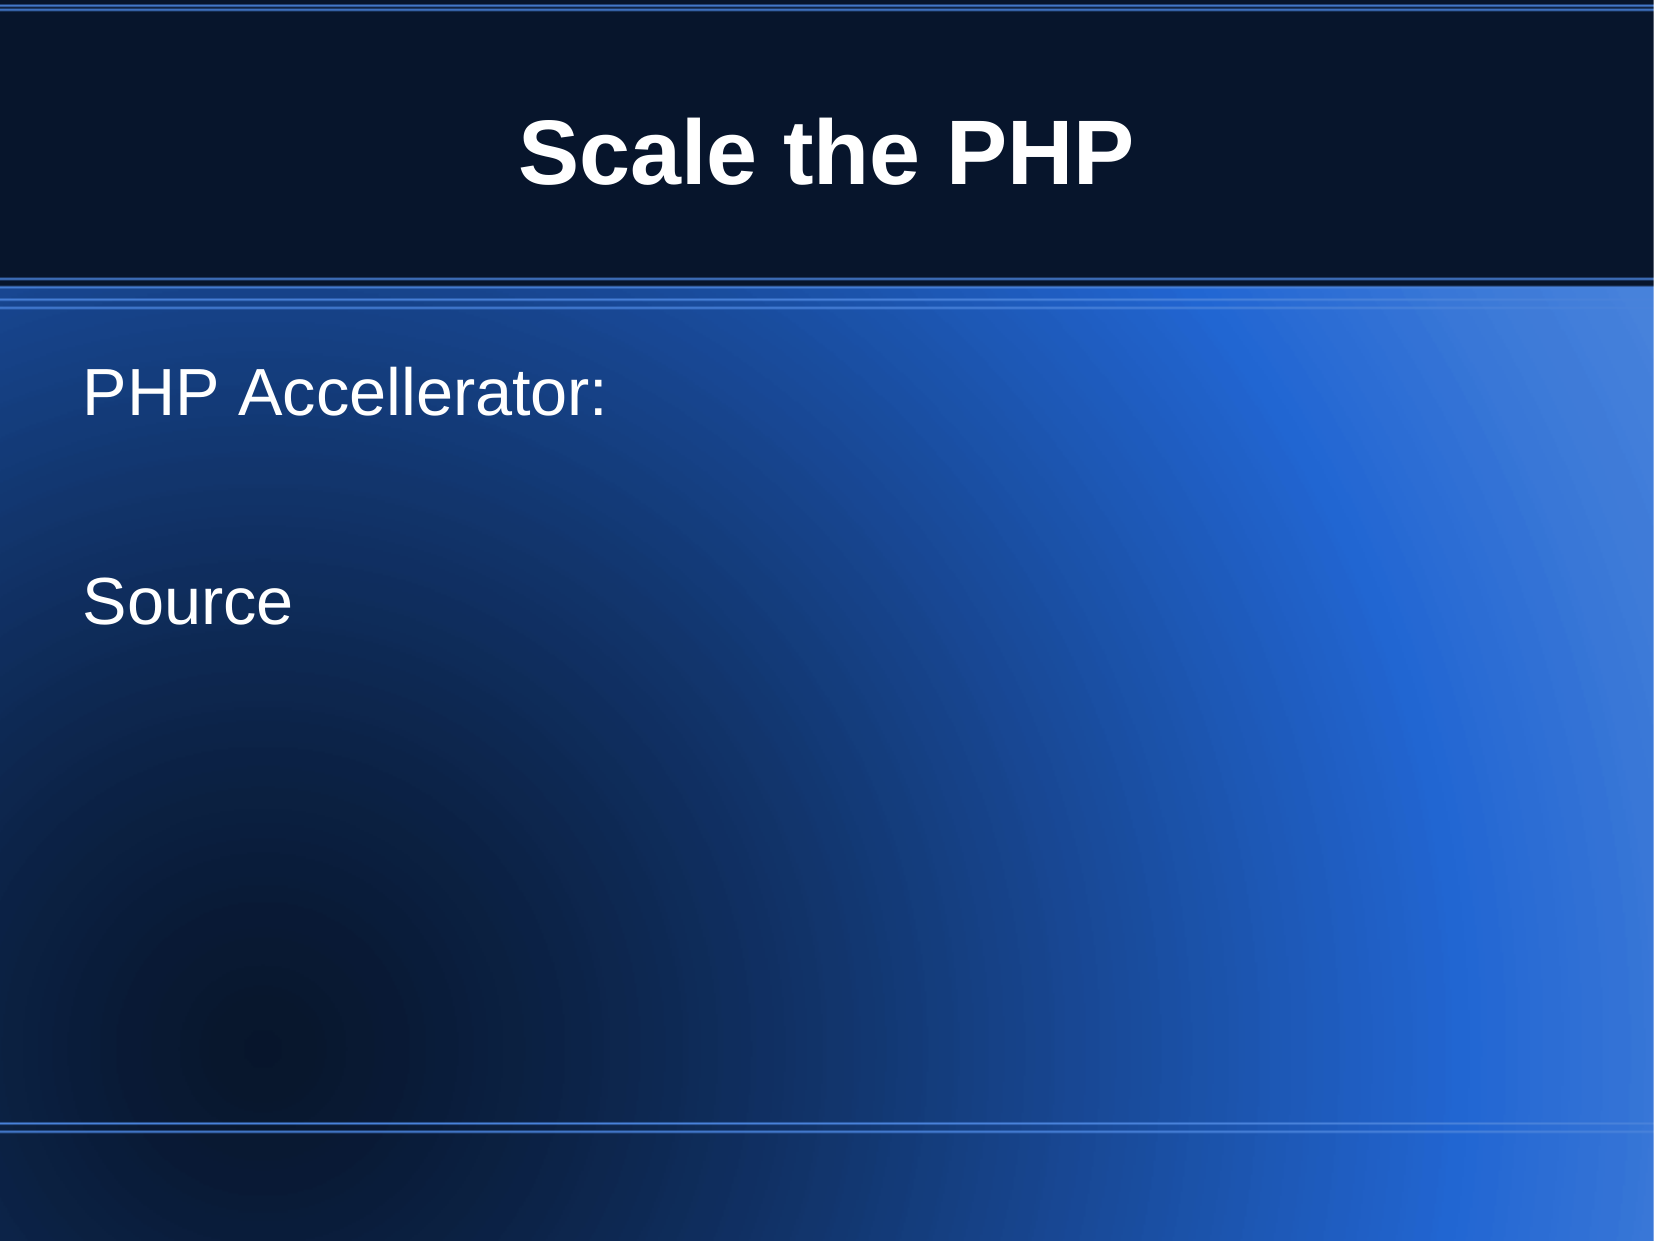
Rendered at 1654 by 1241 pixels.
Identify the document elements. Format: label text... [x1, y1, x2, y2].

title Scale the PHP [82, 49, 1571, 257]
list PHP Accellerator: Source [82, 355, 1565, 1174]
picture [0, 0, 1654, 1241]
